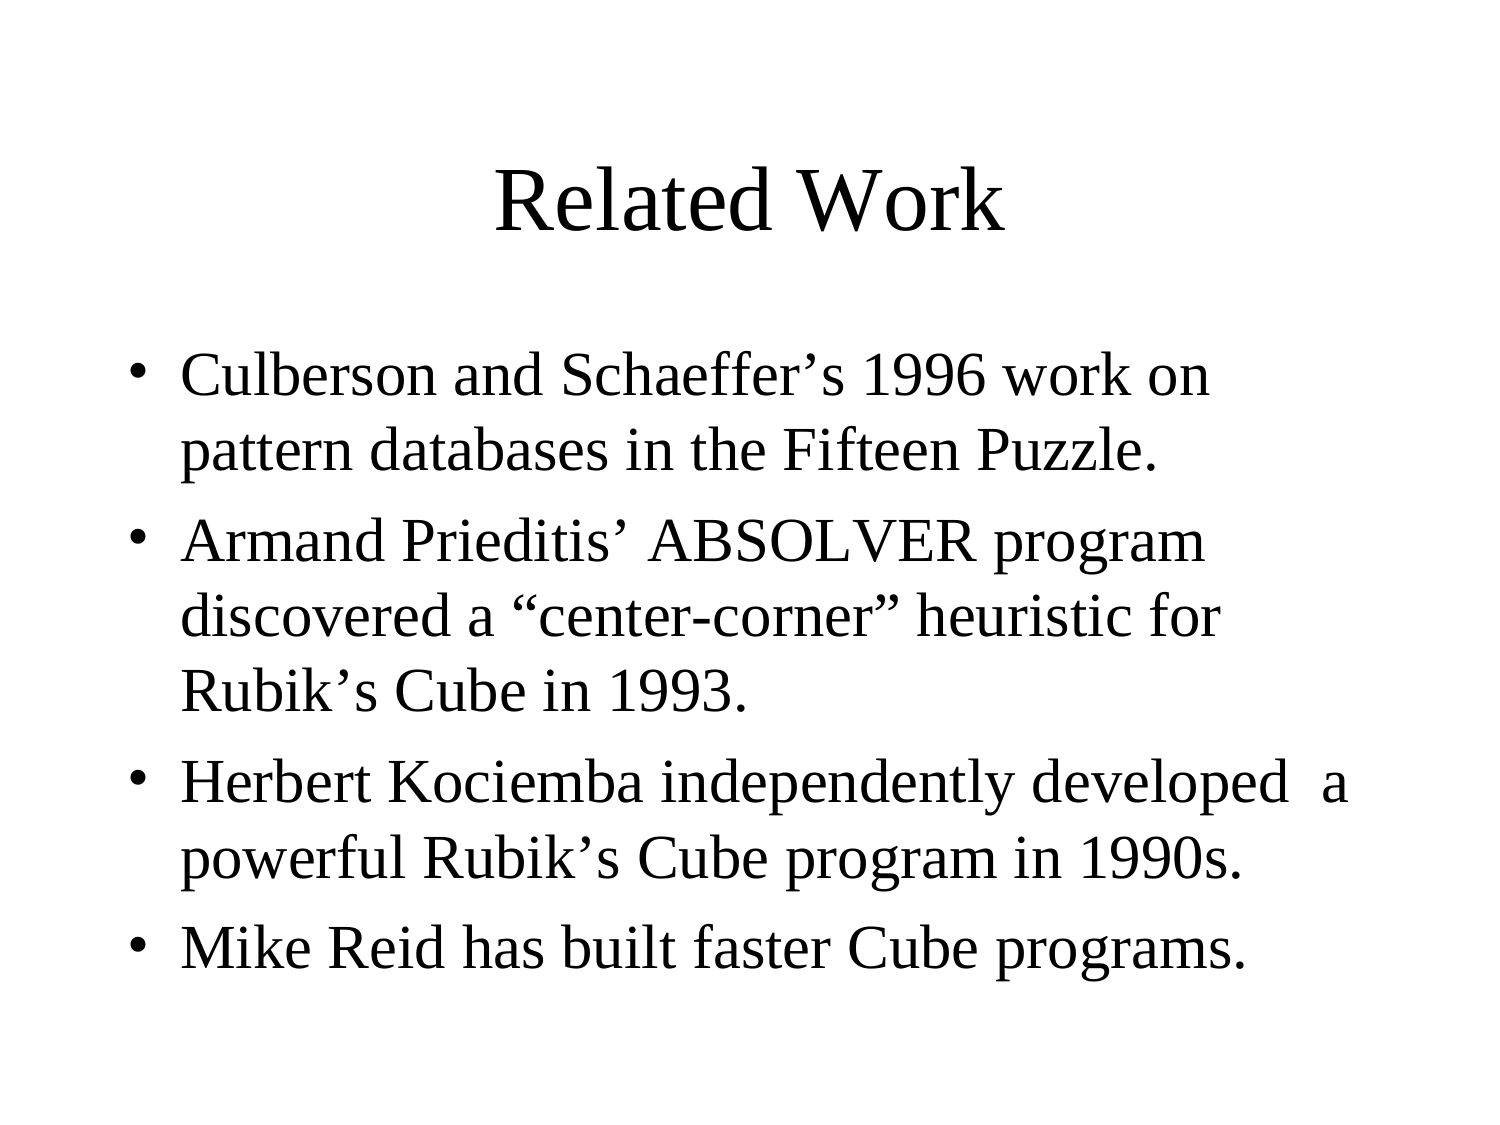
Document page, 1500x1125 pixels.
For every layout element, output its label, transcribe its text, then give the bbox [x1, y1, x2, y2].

title Related Work [112, 99, 1388, 288]
list Culberson and Schaeffer’s 1996 work on pattern databases in the Fifteen Puzzle. Armand Prieditis’ ABSOLVER program discovered a “center-corner” heuristic for Rubik’s Cube in 1993. Herbert Kociemba independently developed a powerful Rubik’s Cube program in 1990s. Mike Reid has built faster Cube programs. [112, 324, 1388, 1000]
